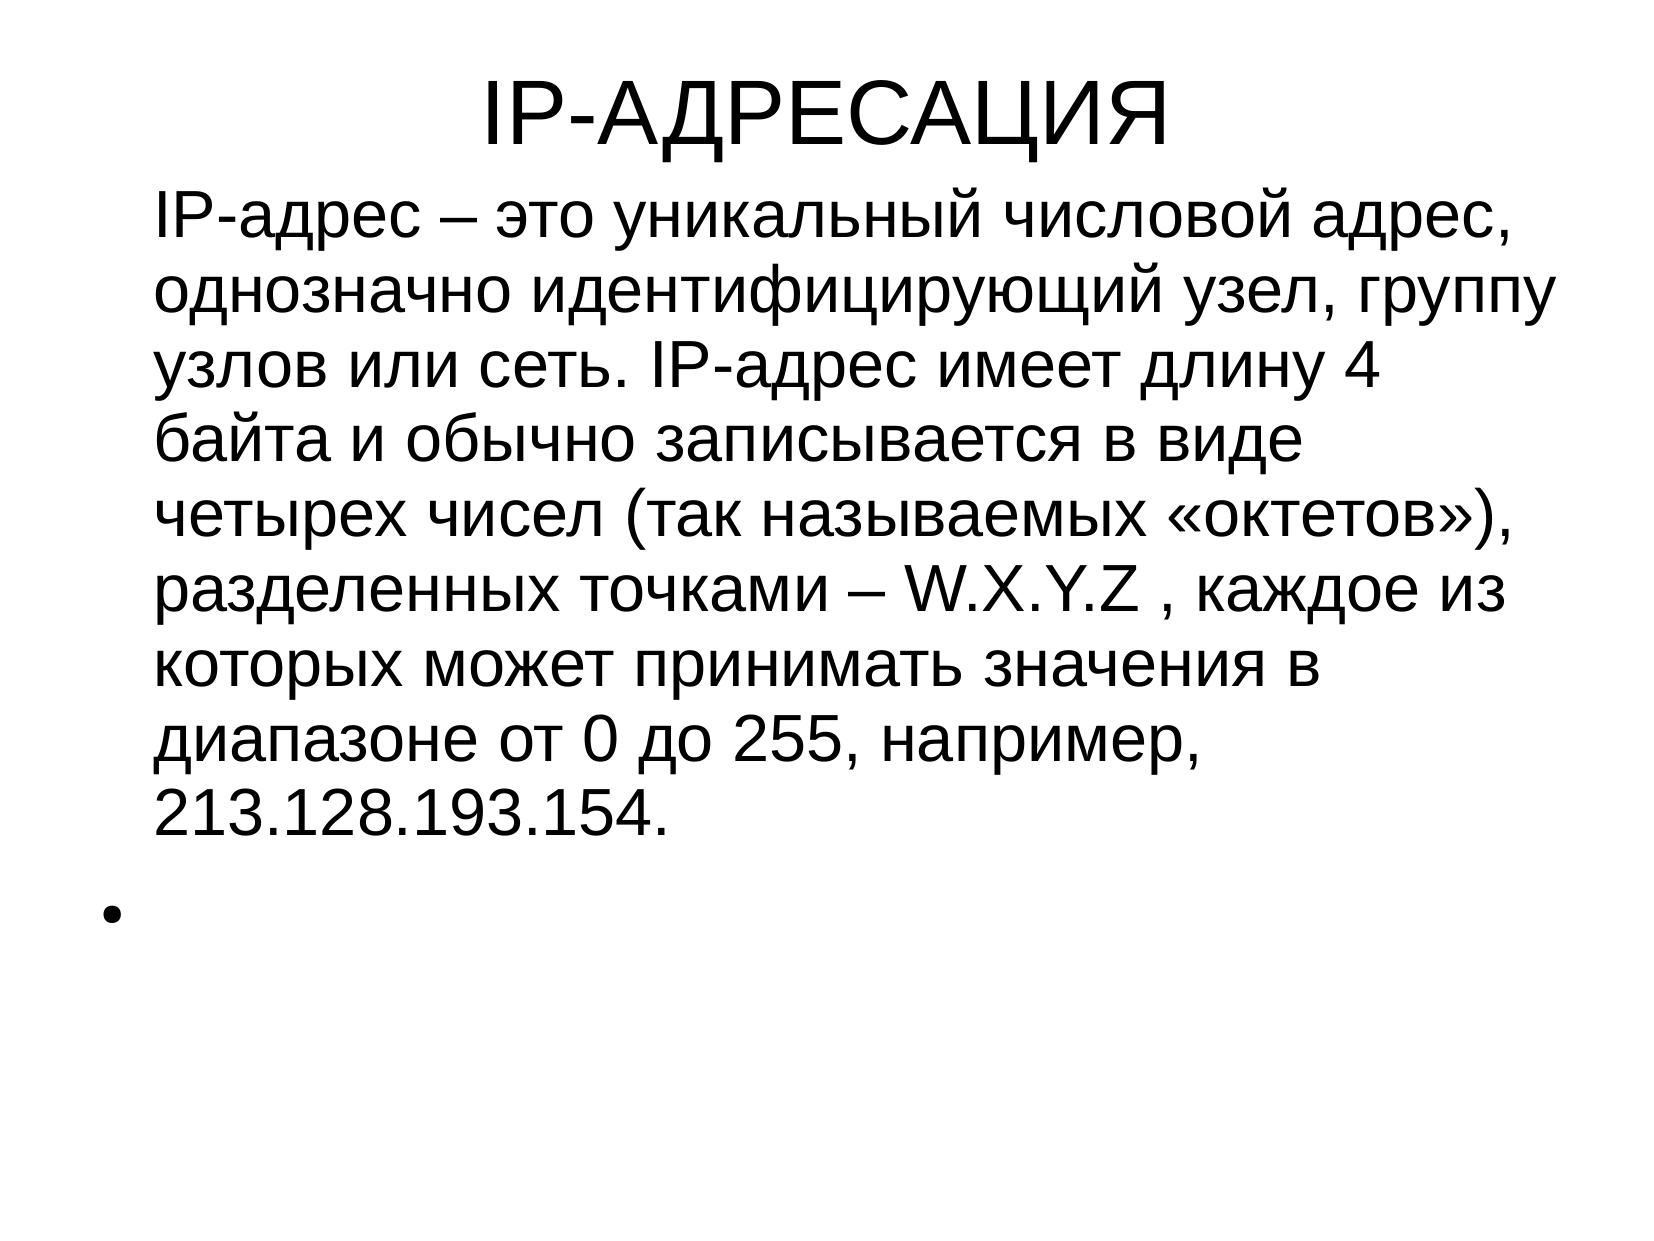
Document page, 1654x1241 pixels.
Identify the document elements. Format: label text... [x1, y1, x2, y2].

title IP-АДРЕСАЦИЯ [82, 49, 1571, 177]
list IP-адрес – это уникальный числовой адрес, однозначно идентифицирующий узел, группу узлов или сеть. IP-адрес имеет длину 4 байта и обычно записывается в виде четырех чисел (так называемых «октетов»), разделенных точками – W.X.Y.Z , каждое из которых может принимать значения в диапазоне от 0 до 255, например, 213.128.193.154. [82, 177, 1571, 1010]
